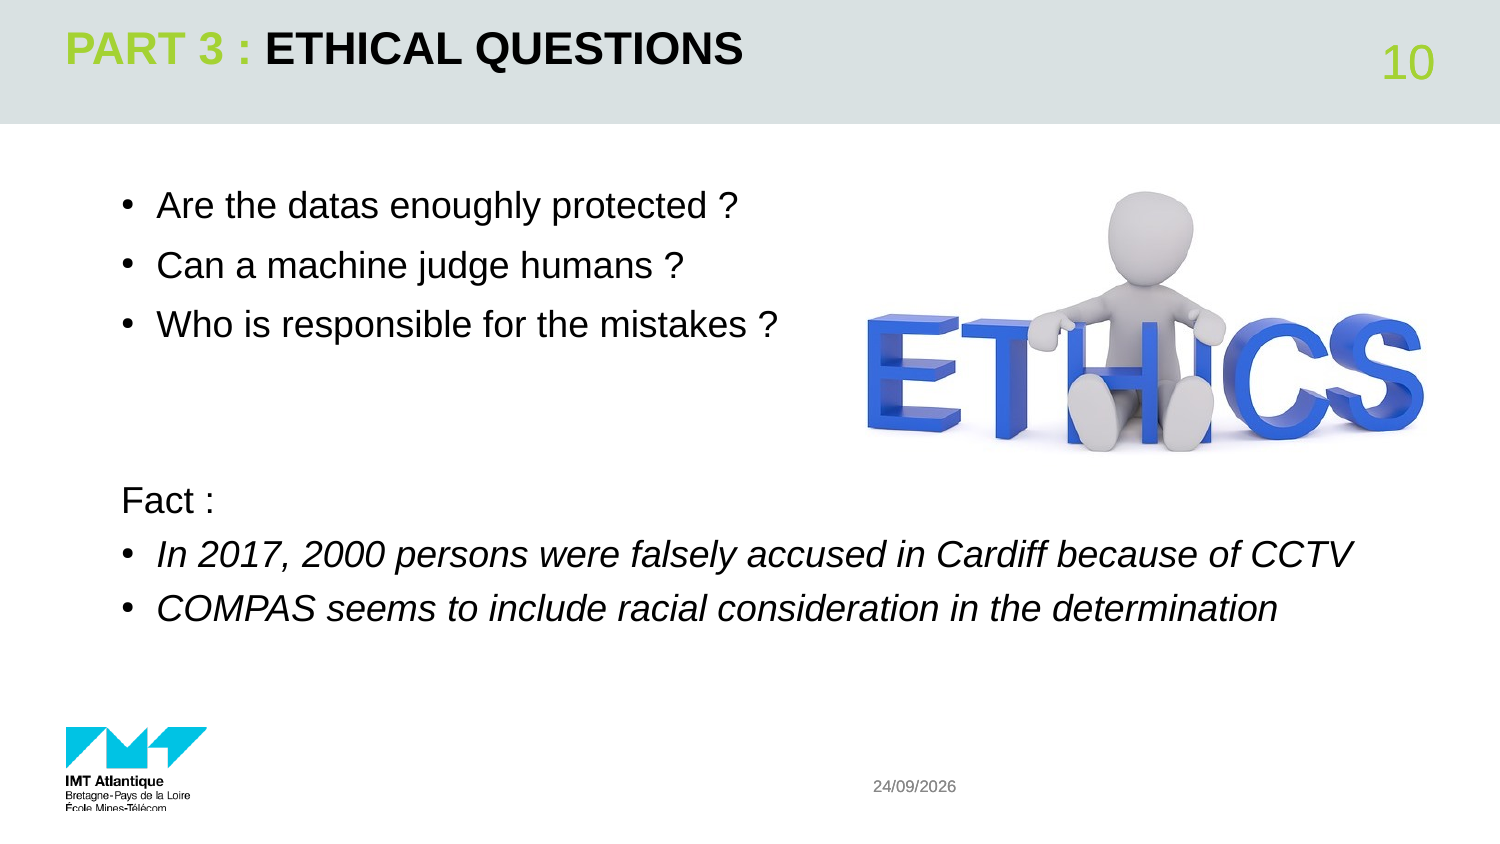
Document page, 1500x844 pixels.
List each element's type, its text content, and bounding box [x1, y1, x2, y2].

text_box Fact : In 2017, 2000 persons were falsely accused in Cardiff because of CCTV COMPAS seems to include racial consideration in the determination [106, 472, 1371, 740]
picture [850, 141, 1441, 479]
title part 3 : ethical questions [64, 0, 1252, 74]
slide_number <numéro> [1251, 35, 1437, 85]
text_box Are the datas enoughly protected ? Can a machine judge humans ? Who is responsible for the mistakes ? [106, 177, 827, 354]
slide_number 15/04/2019 [873, 748, 1198, 797]
